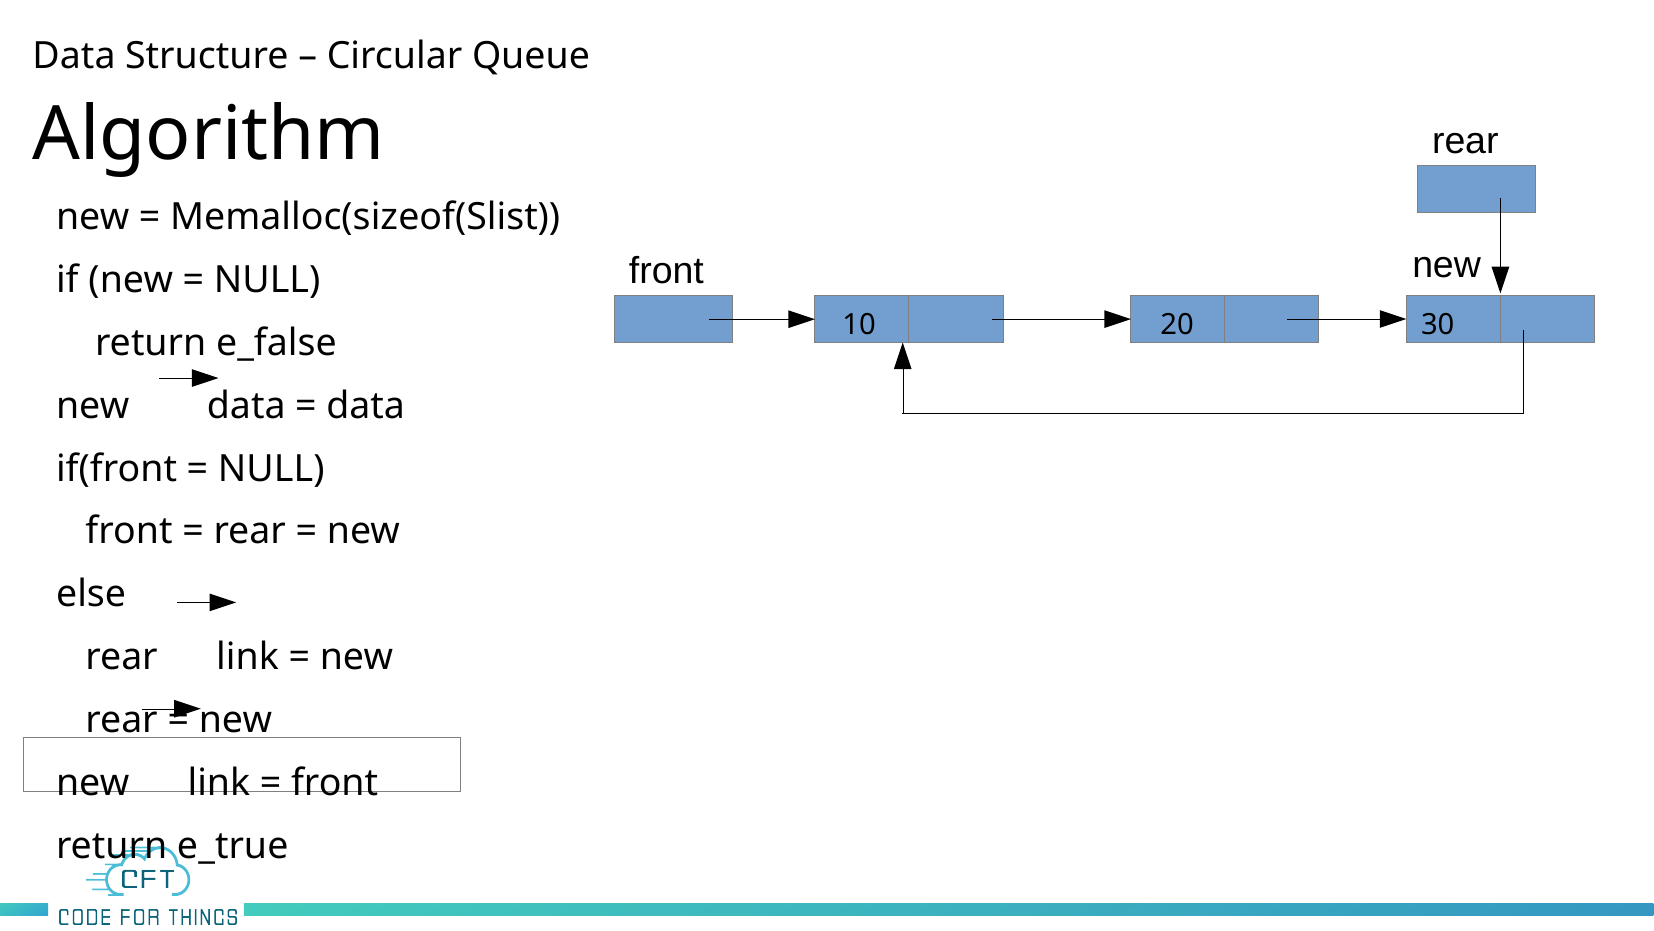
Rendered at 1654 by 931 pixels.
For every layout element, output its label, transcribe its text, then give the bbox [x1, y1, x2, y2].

text_box new [1397, 236, 1500, 294]
text_box [614, 295, 733, 343]
text_box 30 [1406, 295, 1488, 345]
text_box 10 [827, 295, 910, 345]
text_box [1228, 295, 1319, 343]
text_box [910, 295, 1004, 343]
picture [59, 851, 237, 925]
title Data Structure – Circular Queue Algorithm [32, 11, 1524, 199]
text_box [1417, 165, 1536, 213]
text_box rear [1417, 112, 1533, 170]
text_box [1130, 295, 1145, 343]
text_box new [1501, 236, 1507, 266]
text_box new [1501, 277, 1507, 294]
picture [111, 851, 121, 856]
text_box new = Memalloc(sizeof(Slist)) if (new = NULL) return e_false new data = data if(front = NULL) front = rear = new else rear link = new rear = new new link = front return e_true [0, 182, 709, 851]
text_box [1488, 295, 1595, 343]
text_box front [614, 242, 730, 300]
text_box [814, 295, 827, 343]
text_box 20 [1145, 295, 1228, 345]
